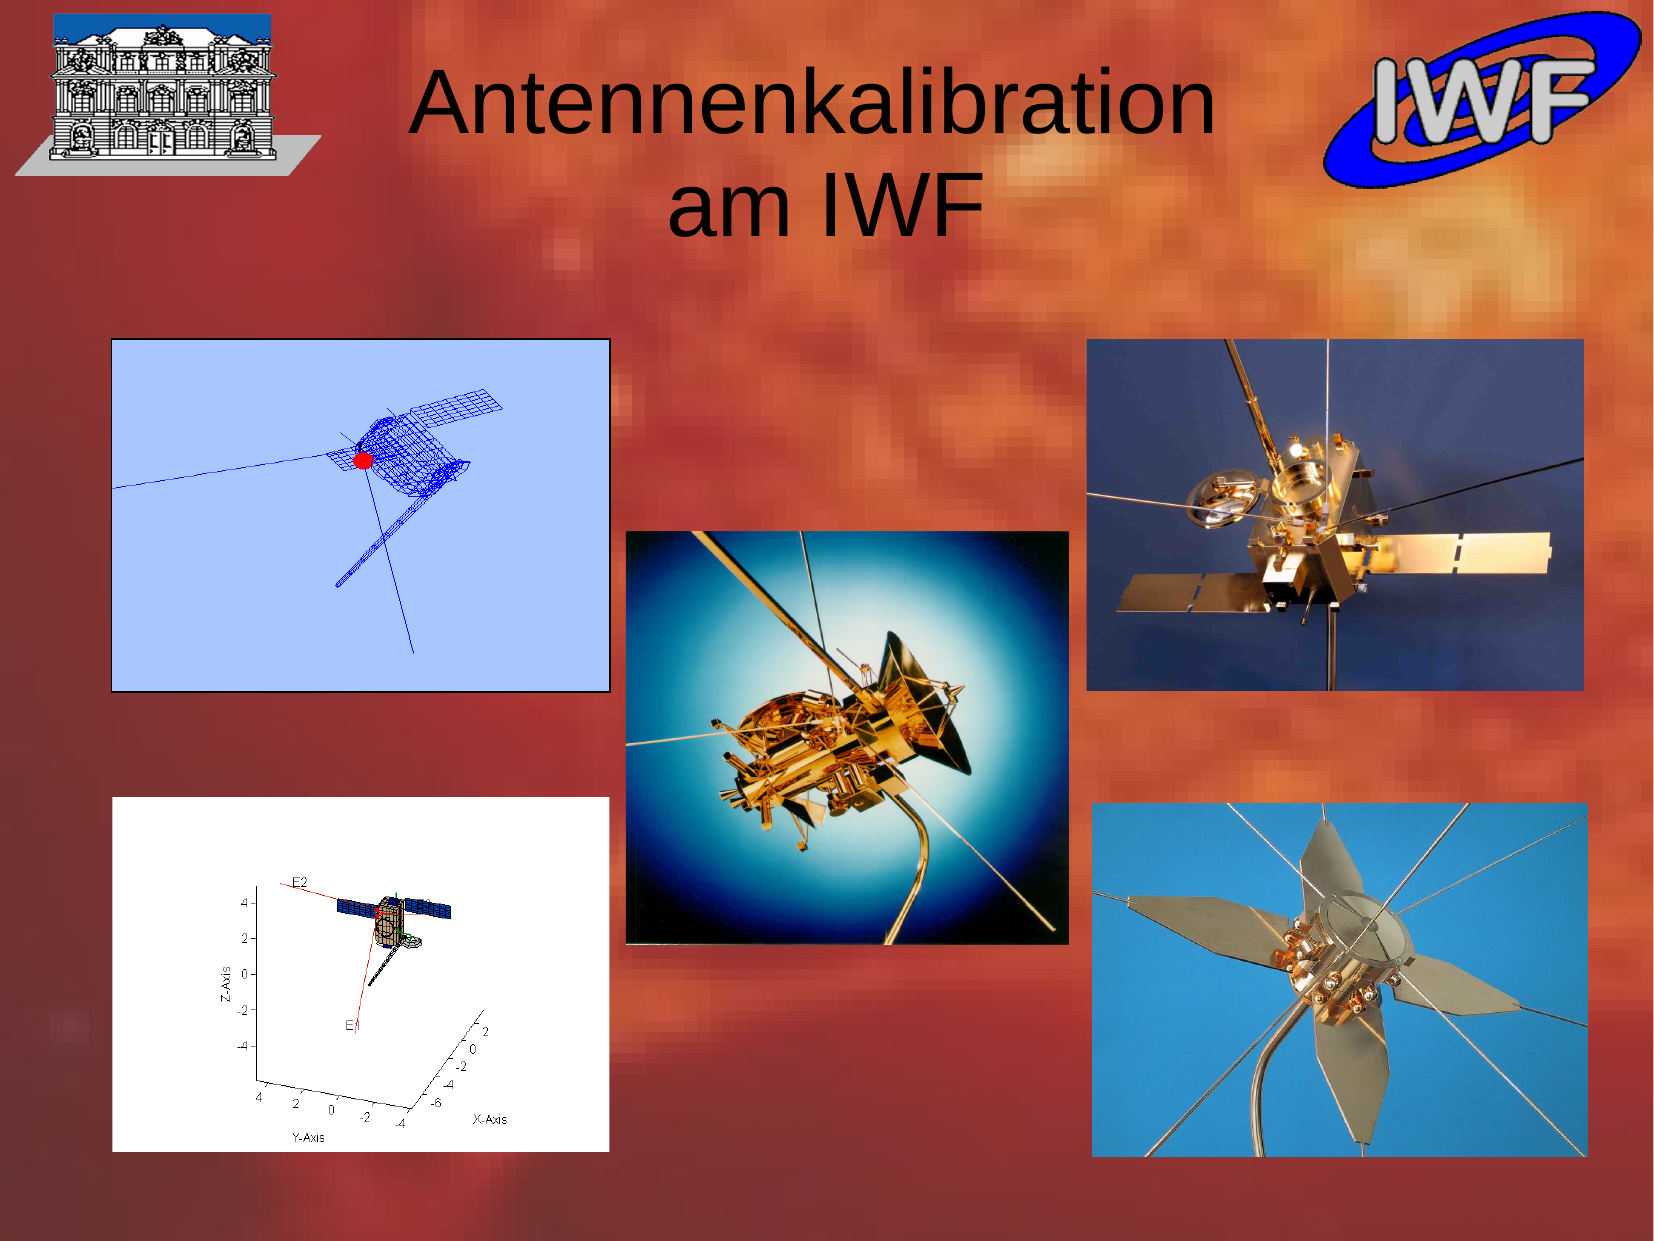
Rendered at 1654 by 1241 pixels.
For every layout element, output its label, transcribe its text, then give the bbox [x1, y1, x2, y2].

picture [0, 0, 1654, 1241]
title Antennenkalibration am IWF [82, 49, 1571, 257]
